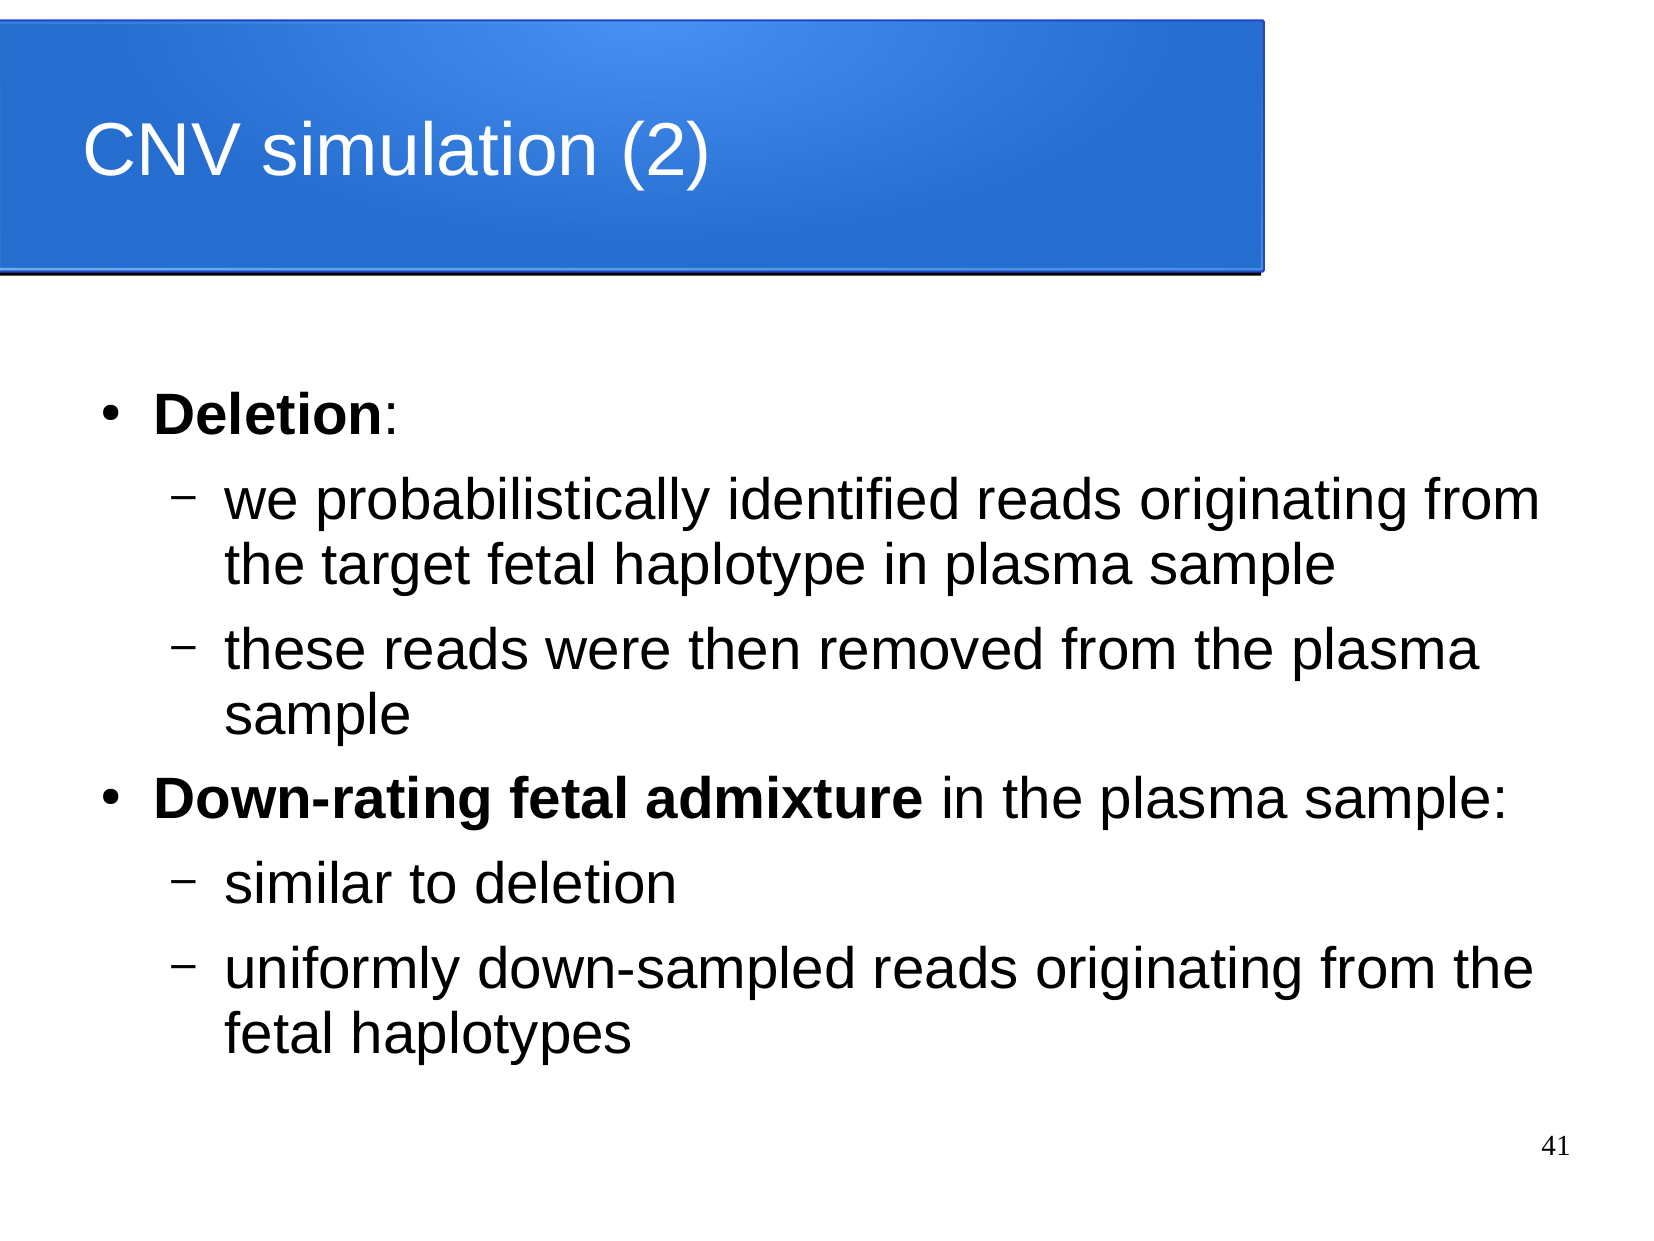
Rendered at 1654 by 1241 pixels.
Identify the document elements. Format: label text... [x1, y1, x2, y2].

title CNV simulation (2) [82, 47, 1235, 252]
list Deletion: we probabilistically identified reads originating from the target fetal haplotype in plasma sample these reads were then removed from the plasma sample Down-rating fetal admixture in the plasma sample: similar to deletion uniformly down-sampled reads originating from the fetal haplotypes [82, 381, 1571, 1102]
